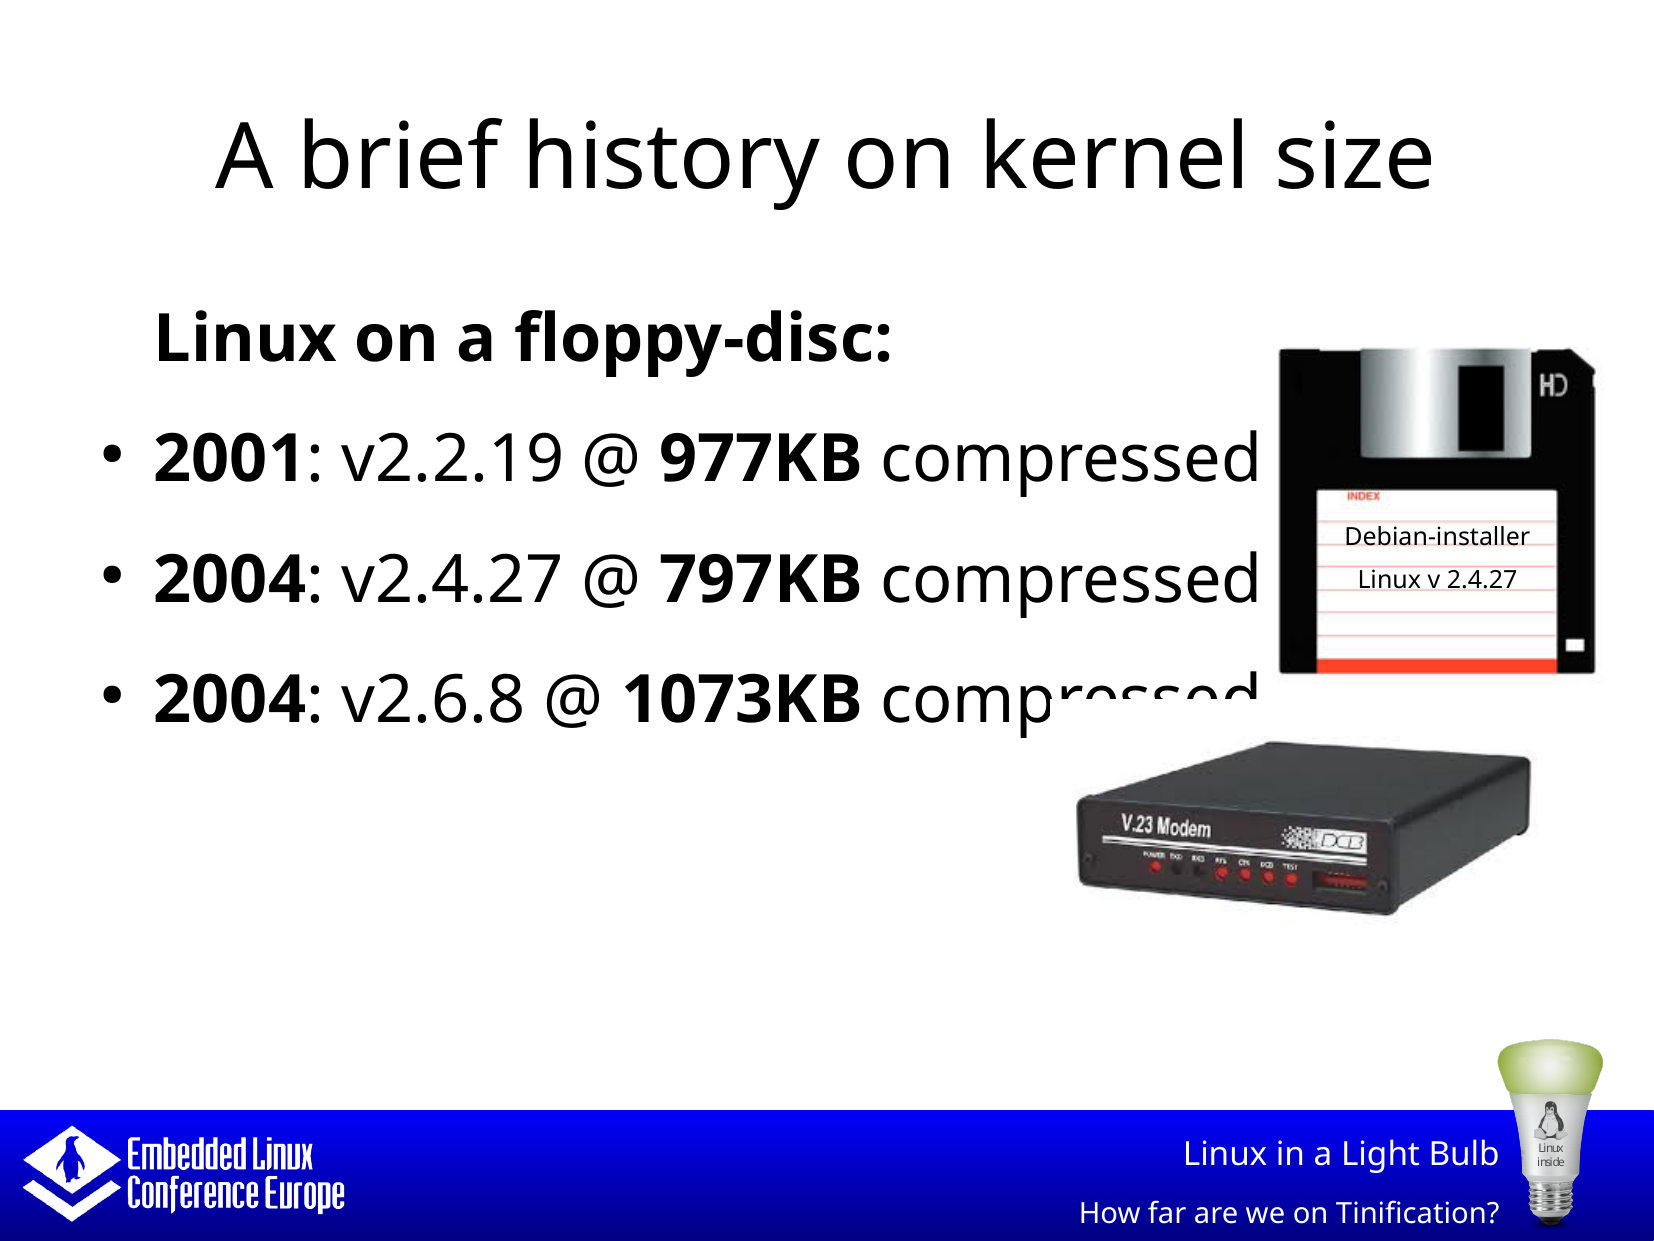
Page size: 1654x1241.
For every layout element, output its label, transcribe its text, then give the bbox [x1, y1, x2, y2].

list Linux on a floppy-disc: 2001: v2.2.19 @ 977KB compressed 2004: v2.4.27 @ 797KB compressed 2004: v2.6.8 @ 1073KB compressed [82, 290, 1571, 1010]
picture [1265, 334, 1610, 693]
picture [1050, 699, 1547, 947]
picture [18, 1120, 349, 1226]
text_box Debian-installer Linux v 2.4.27 [1329, 511, 1546, 607]
title A brief history on kernel size [82, 49, 1571, 257]
